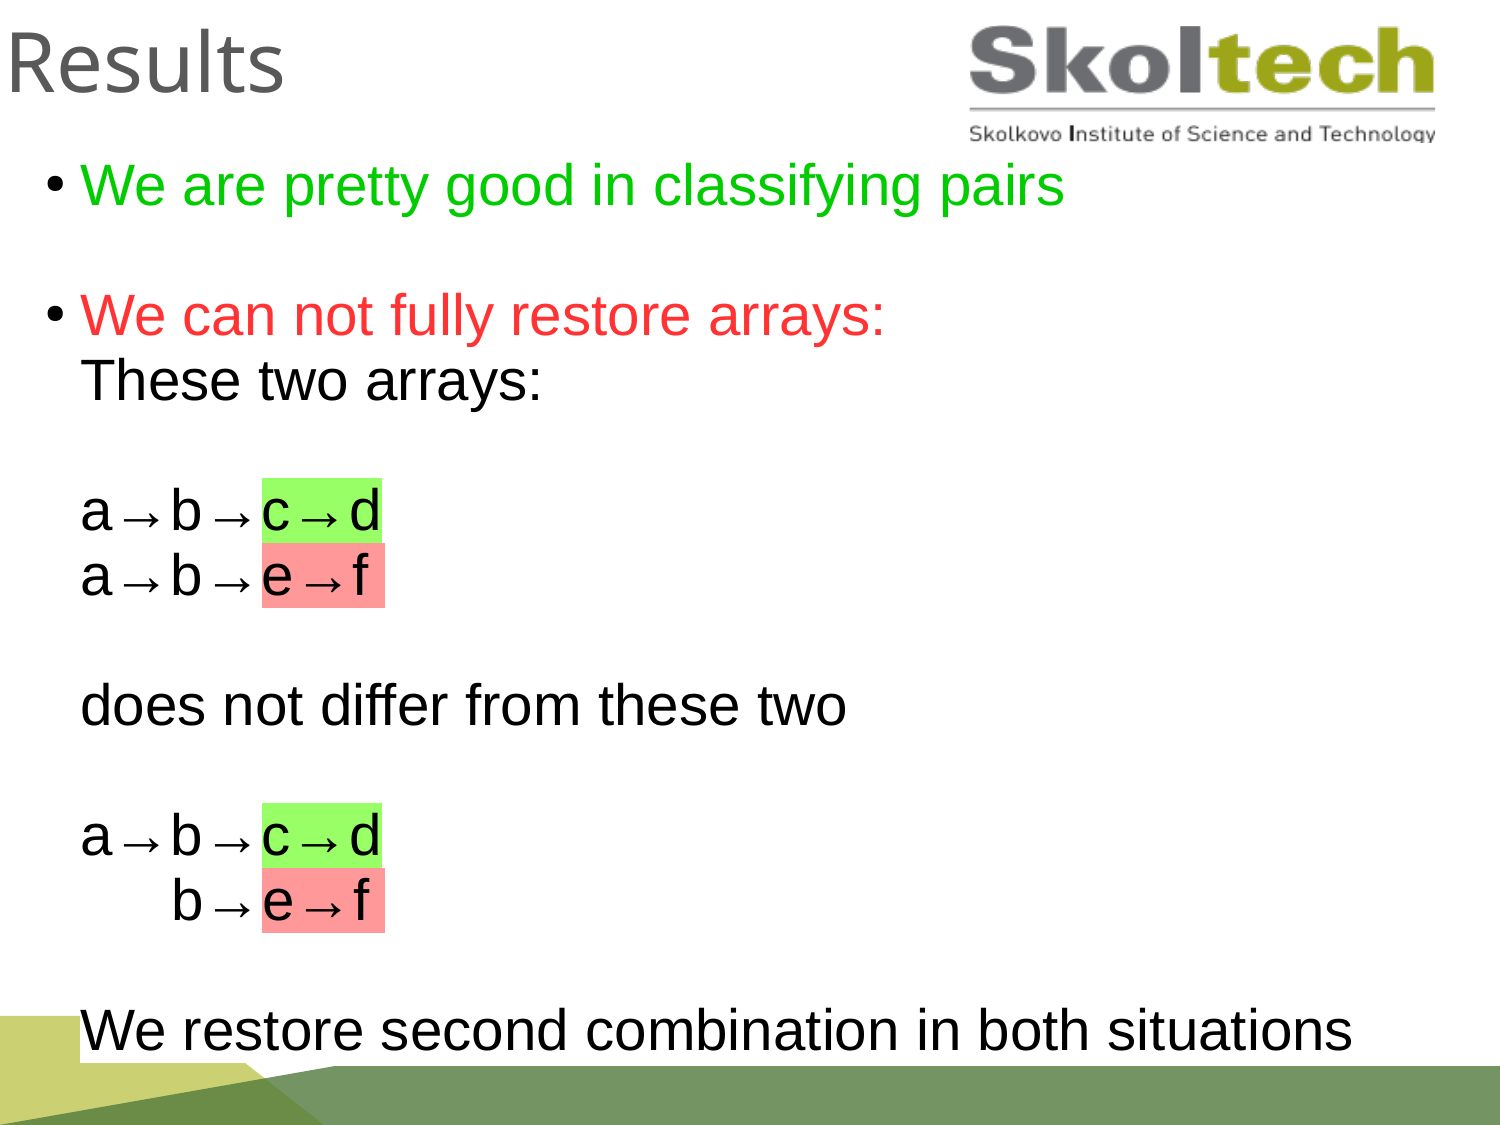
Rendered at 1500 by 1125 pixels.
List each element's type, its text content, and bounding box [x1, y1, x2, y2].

text_box We are pretty good in classifying pairs We can not fully restore arrays: These two arrays: a→b→c→d a→b→e→f does not differ from these two a→b→c→d b→e→f We restore second combination in both situations [30, 145, 1486, 1125]
title Results [4, 11, 1246, 110]
